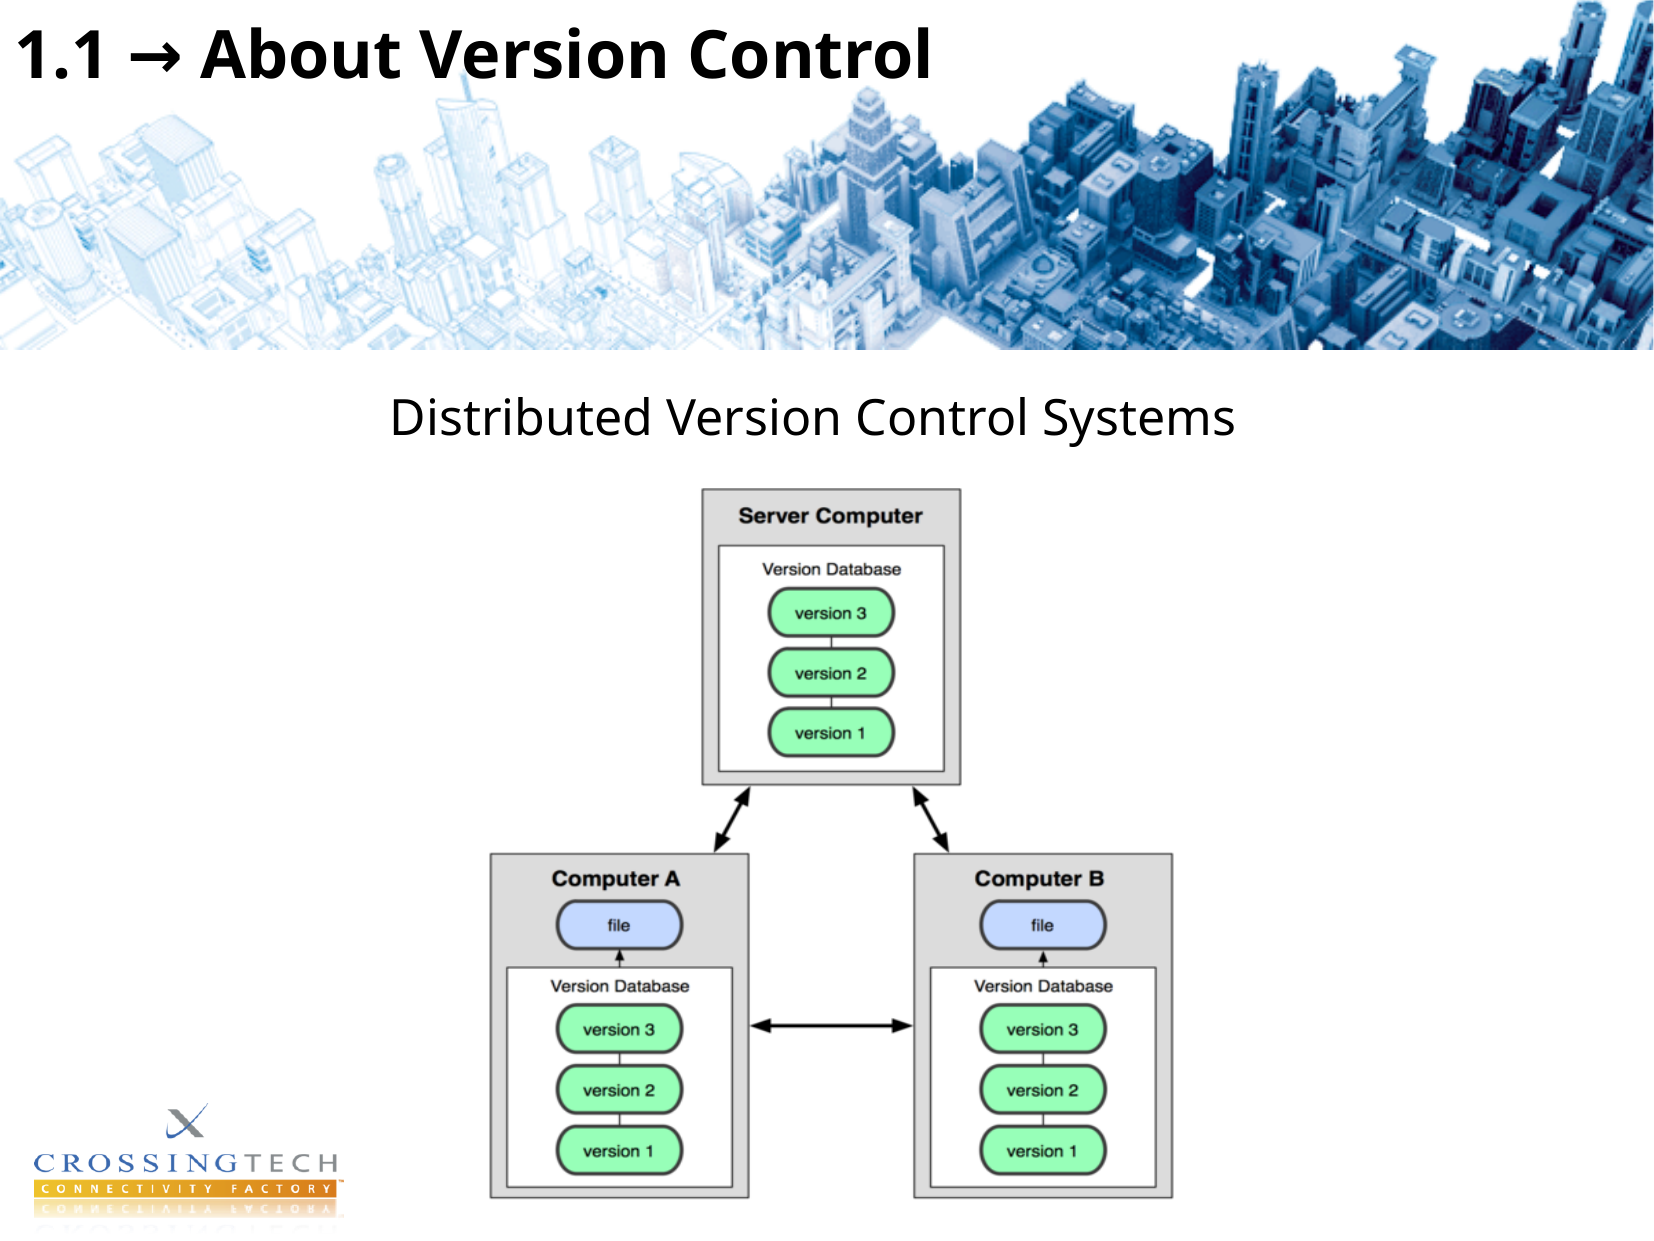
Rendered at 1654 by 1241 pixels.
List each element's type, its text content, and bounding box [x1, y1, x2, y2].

text_box Distributed Version Control Systems [375, 375, 1459, 449]
picture [487, 487, 1175, 1201]
text_box 1.1 → About Version Control [0, 0, 1114, 93]
picture [34, 1103, 344, 1237]
picture [0, 0, 1654, 350]
